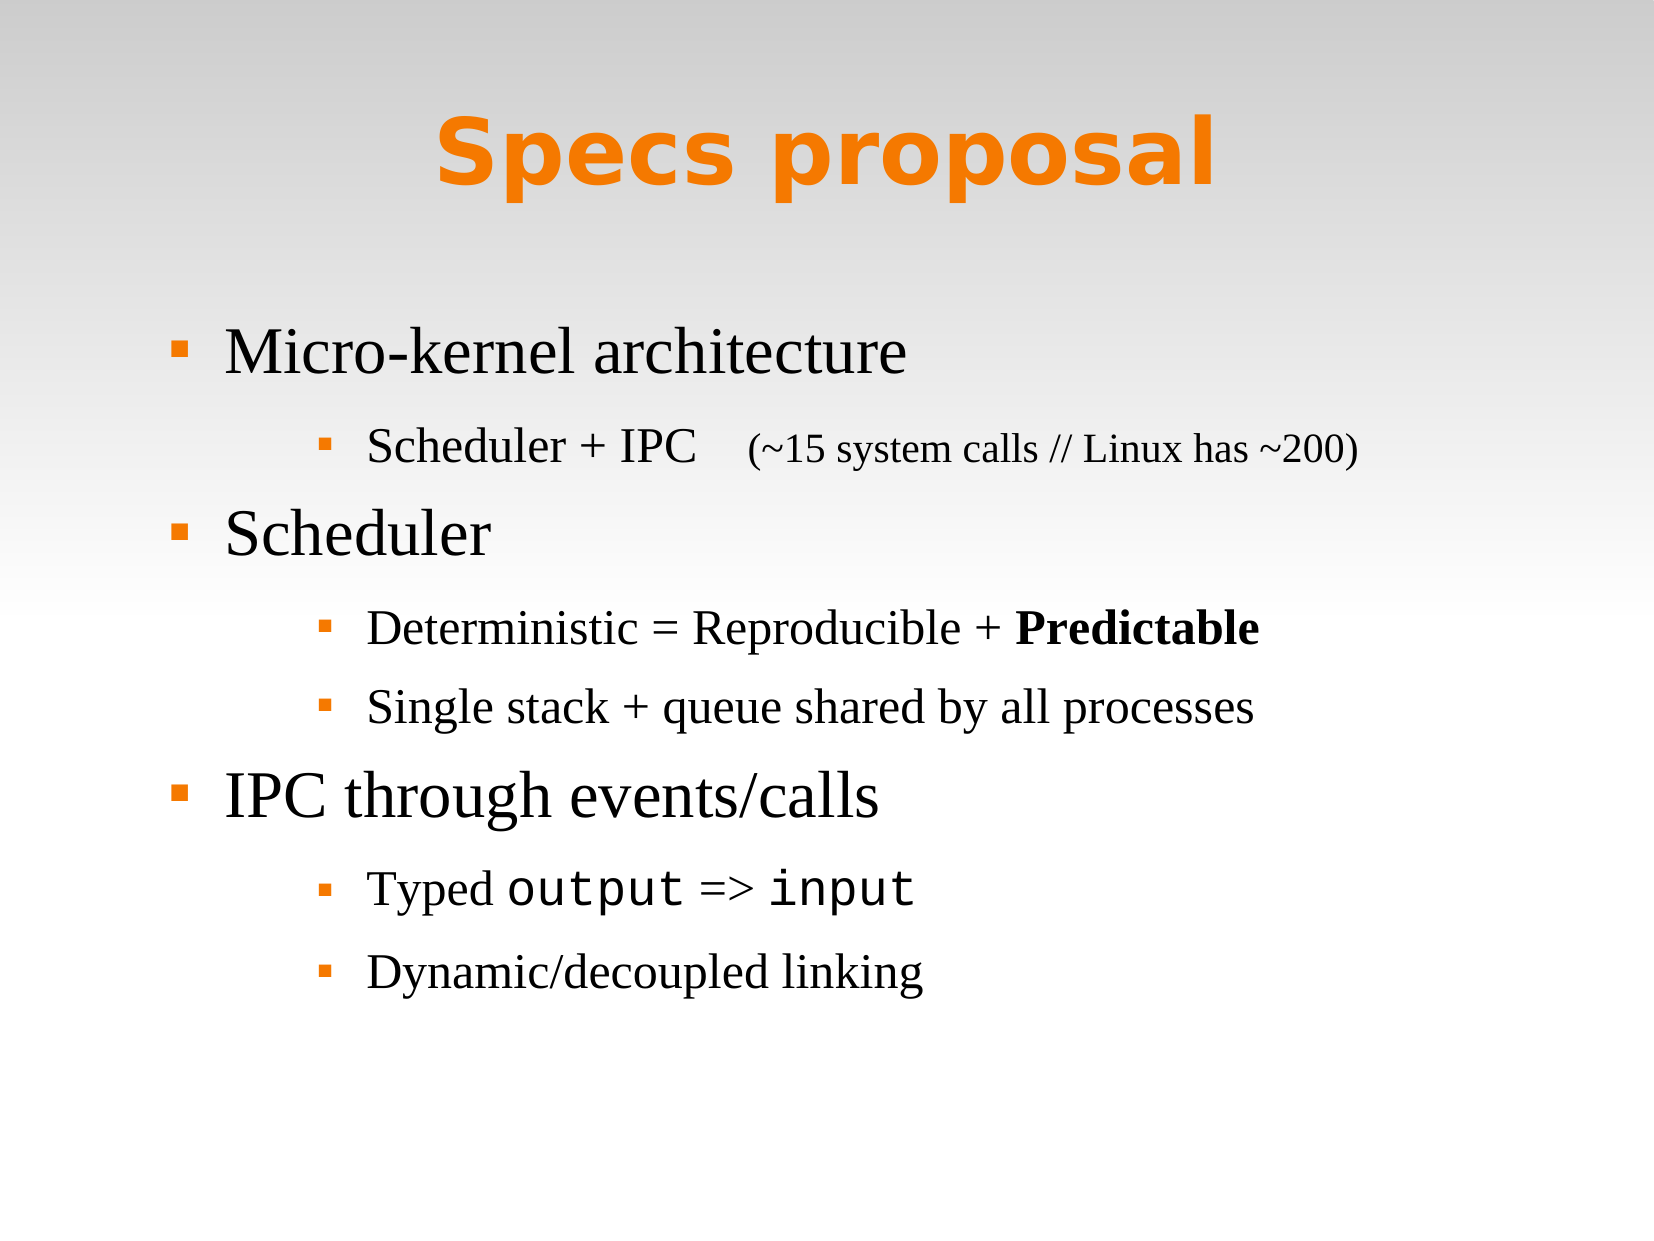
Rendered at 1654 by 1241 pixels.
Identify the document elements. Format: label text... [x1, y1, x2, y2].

list Micro-kernel architecture Scheduler + IPC (~15 system calls // Linux has ~200) Scheduler Deterministic = Reproducible + Predictable Single stack + queue shared by all processes IPC through events/calls Typed output => input Dynamic/decoupled linking [82, 313, 1538, 1133]
title Specs proposal [82, 49, 1571, 257]
